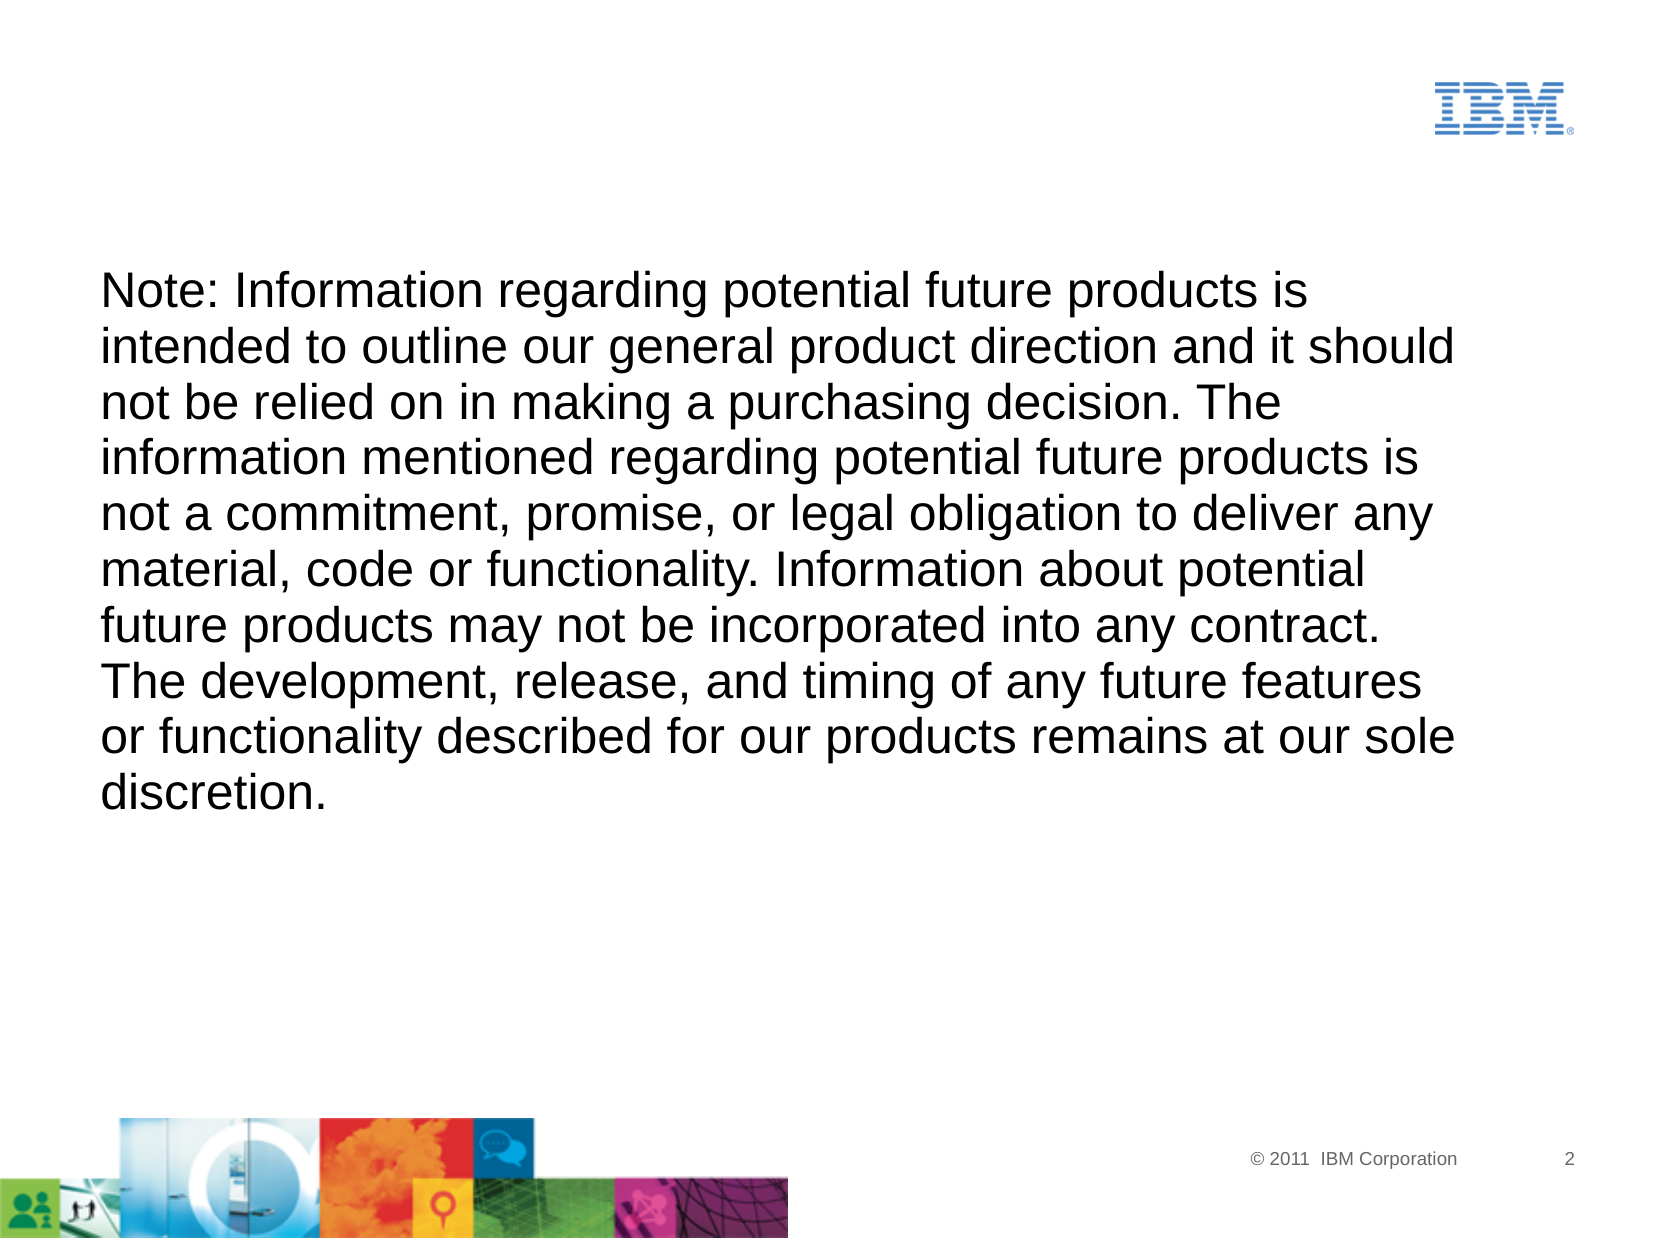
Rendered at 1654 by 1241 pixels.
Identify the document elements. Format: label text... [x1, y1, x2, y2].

list Note: Information regarding potential future products is intended to outline our general product direction and it should not be relied on in making a purchasing decision. The information mentioned regarding potential future products is not a commitment, promise, or legal obligation to deliver any material, code or functionality. Information about potential future products may not be incorporated into any contract. The development, release, and timing of any future features or functionality described for our products remains at our sole discretion. [100, 262, 1481, 1088]
picture [0, 0, 1654, 1241]
